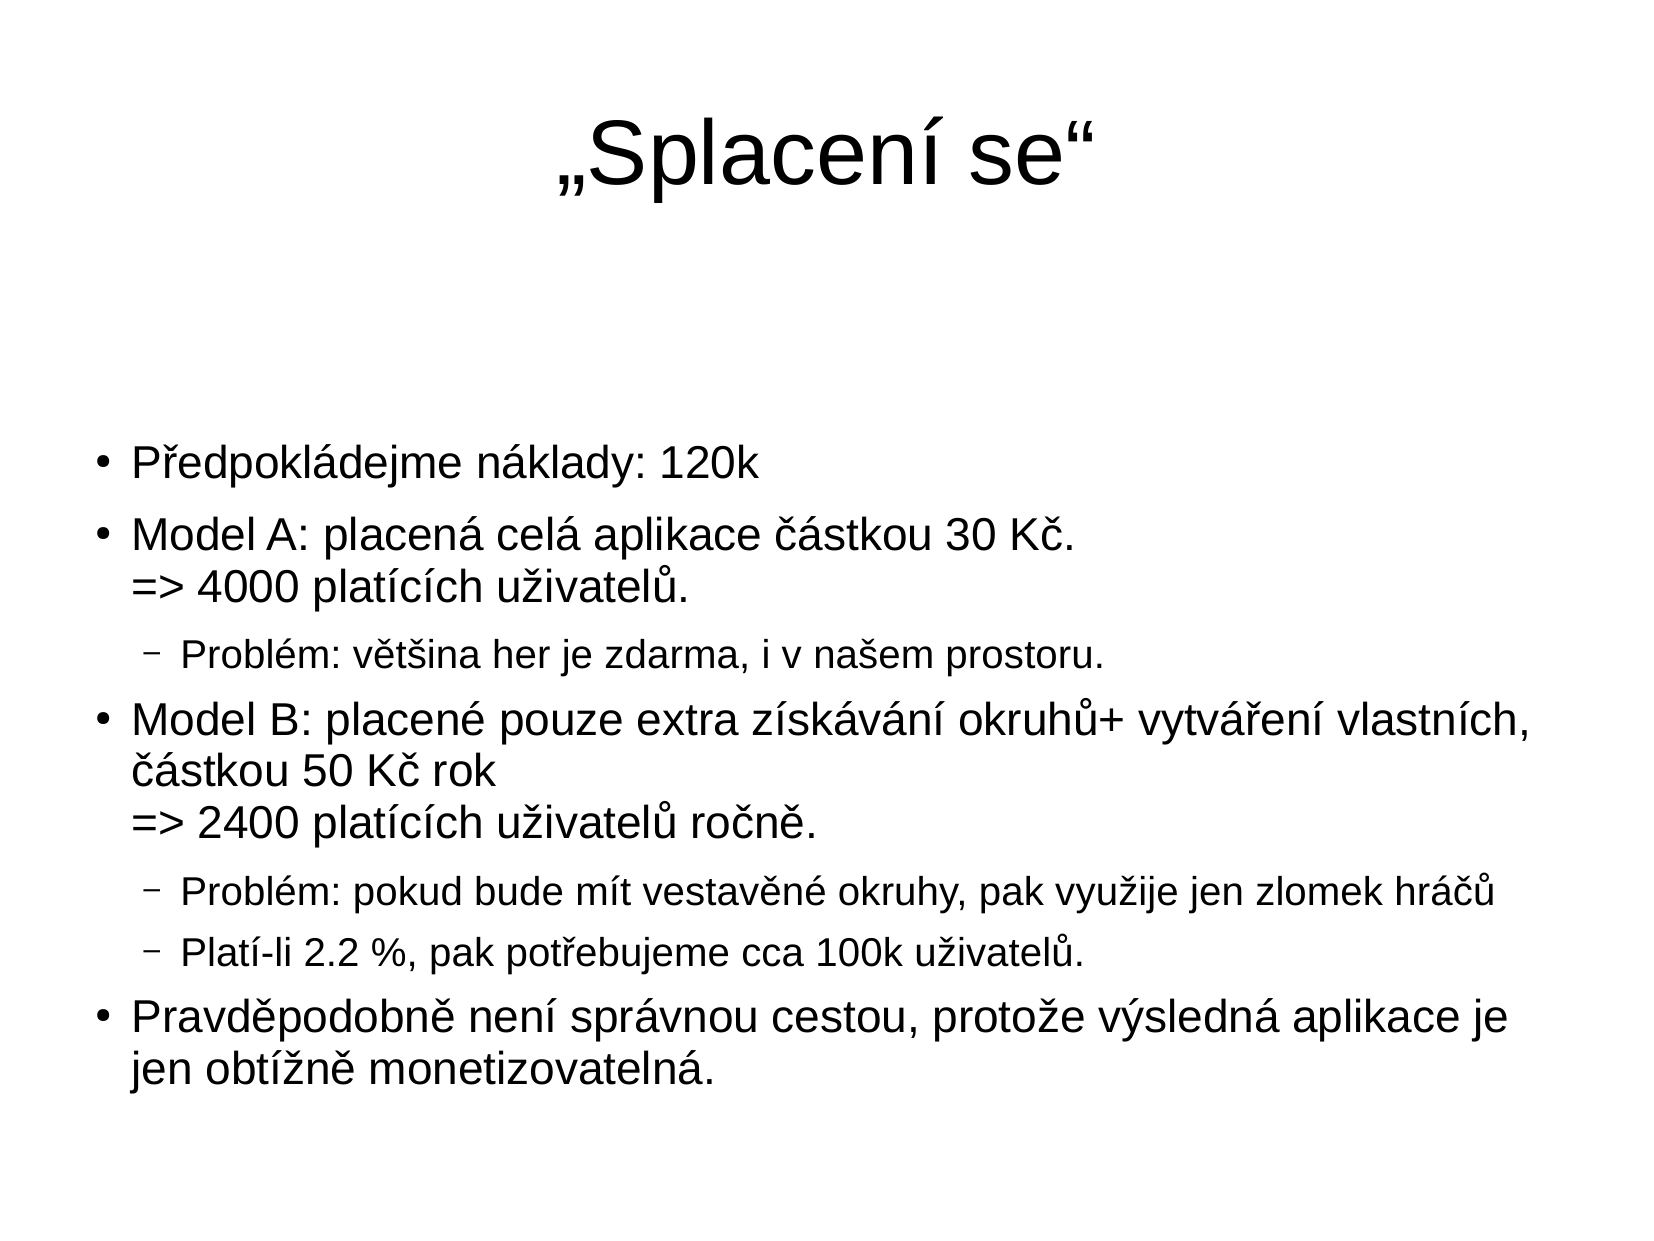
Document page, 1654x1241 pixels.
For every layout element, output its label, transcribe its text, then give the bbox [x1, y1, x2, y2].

title „Splacení se“ [82, 49, 1571, 257]
list Předpokládejme náklady: 120k Model A: placená celá aplikace částkou 30 Kč. => 4000 platících uživatelů. Problém: většina her je zdarma, i v našem prostoru. Model B: placené pouze extra získávání okruhů+ vytváření vlastních, částkou 50 Kč rok => 2400 platících uživatelů ročně. Problém: pokud bude mít vestavěné okruhy, pak využije jen zlomek hráčů Platí-li 2.2 %, pak potřebujeme cca 100k uživatelů. Pravděpodobně není správnou cestou, protože výsledná aplikace je jen obtížně monetizovatelná. [82, 437, 1571, 1099]
